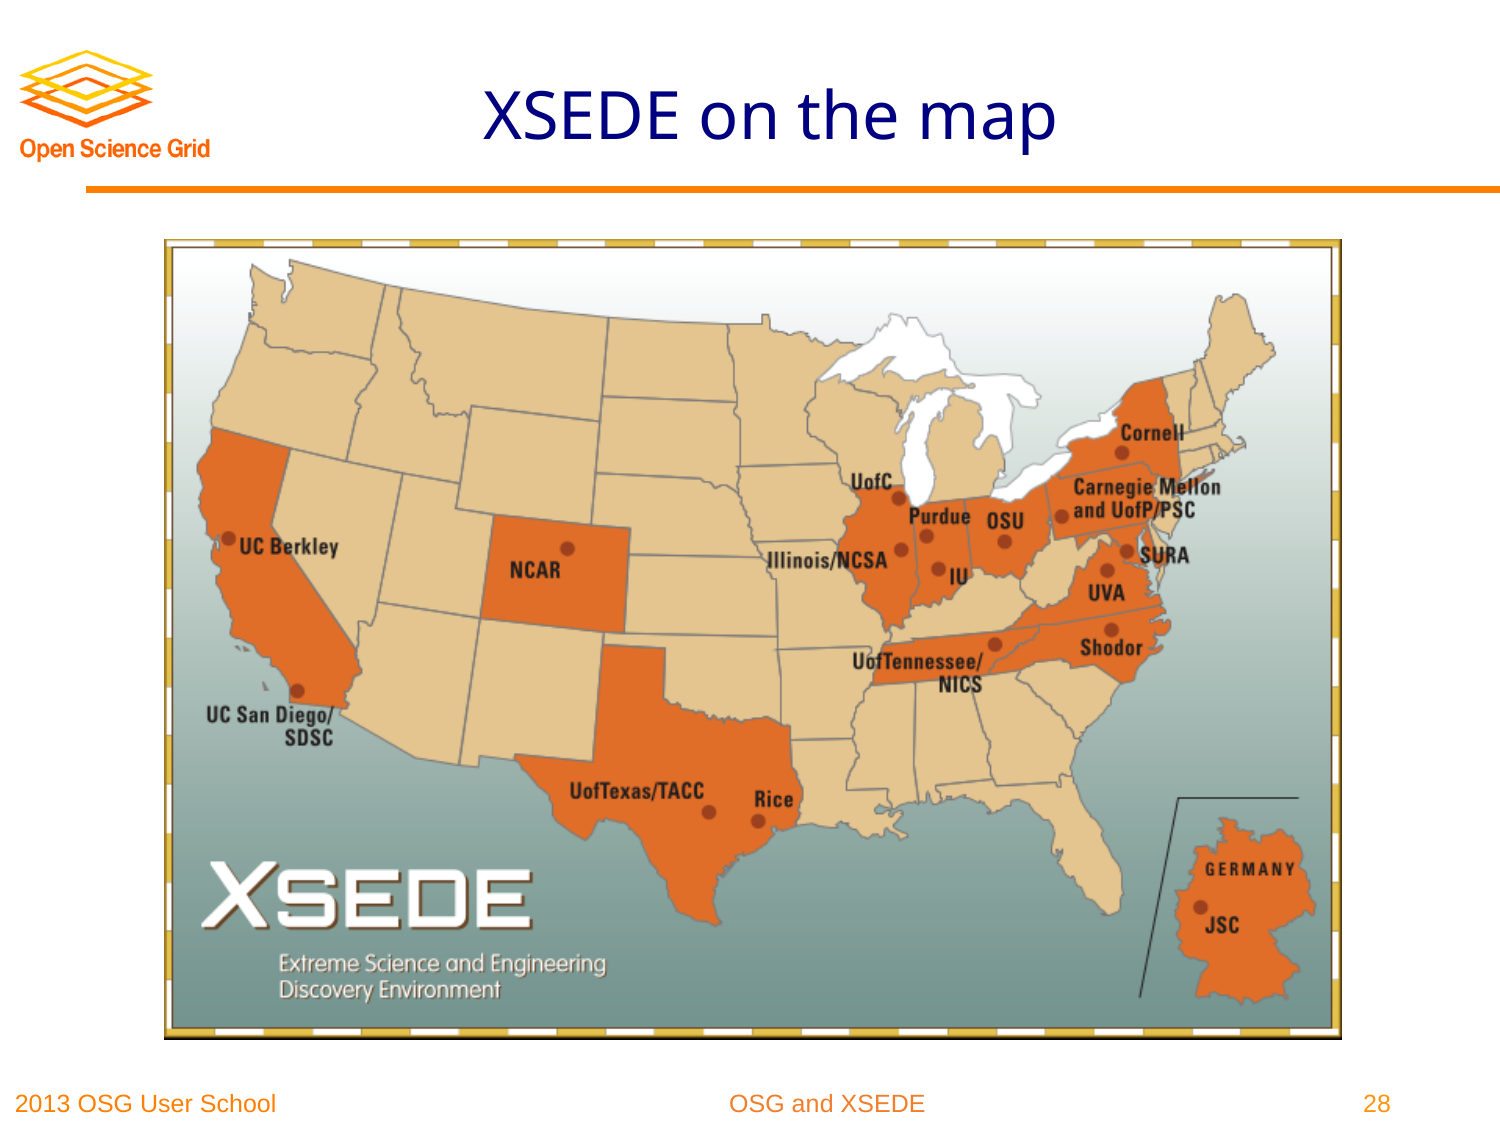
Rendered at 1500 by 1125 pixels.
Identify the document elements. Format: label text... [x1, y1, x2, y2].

picture [0, 27, 201, 179]
title XSEDE on the map [201, 18, 1342, 207]
picture [164, 239, 1342, 1040]
